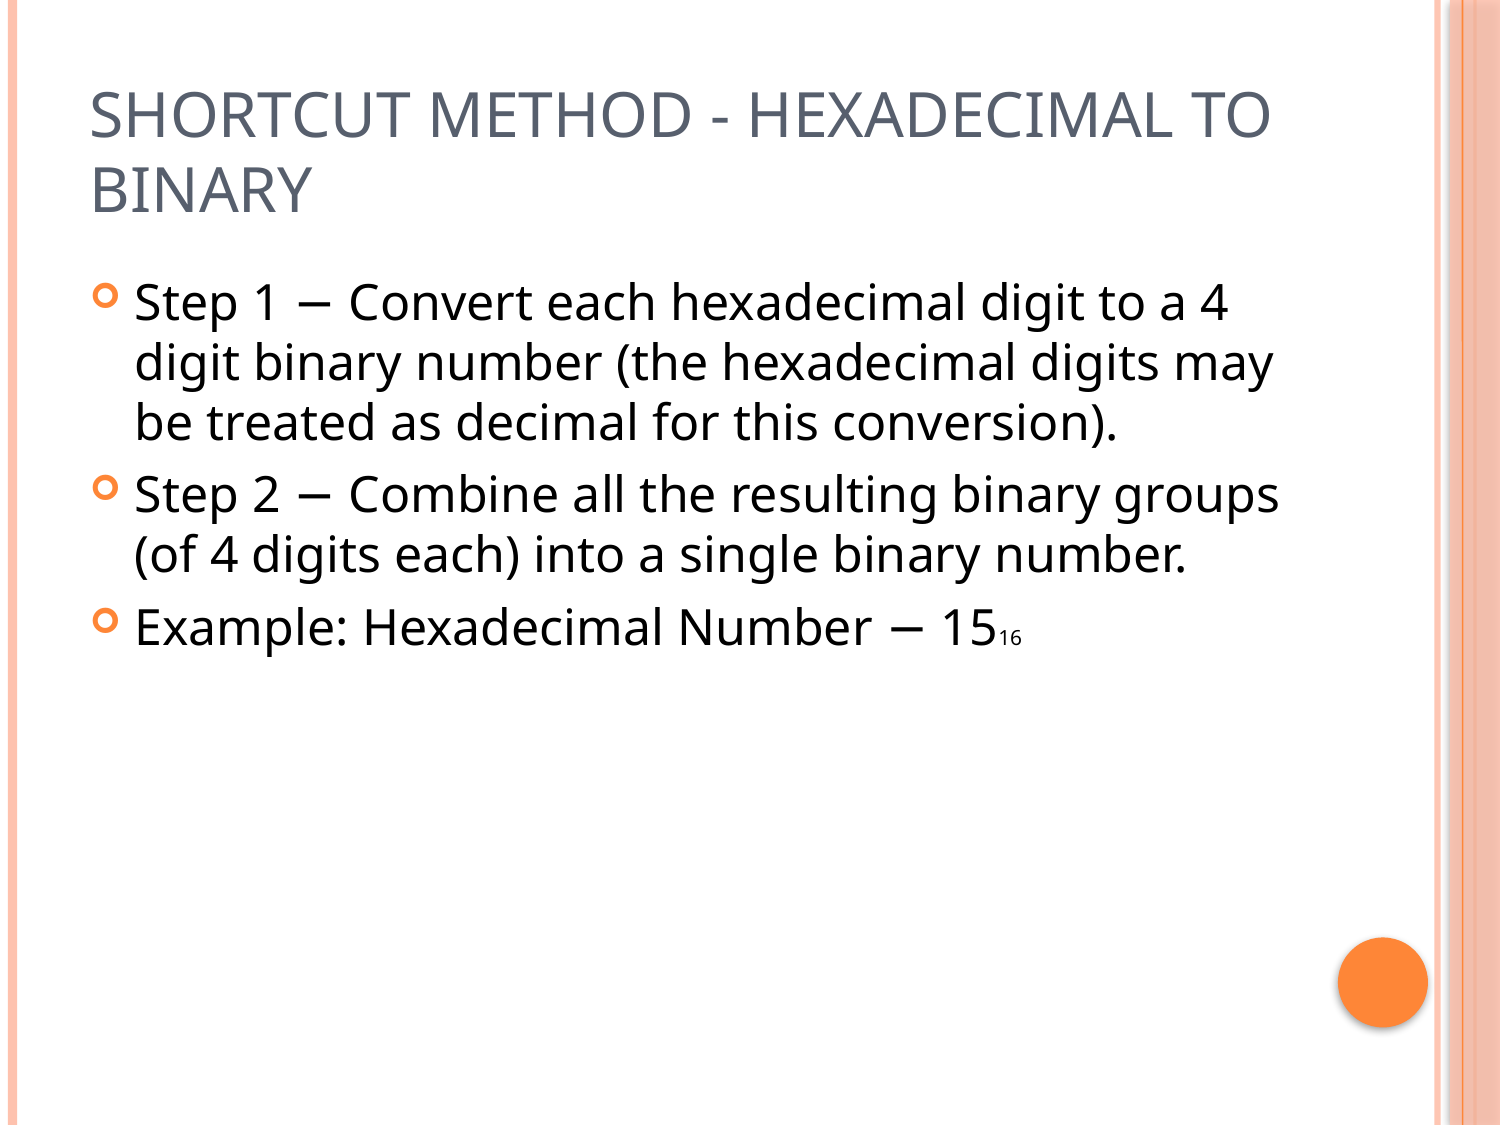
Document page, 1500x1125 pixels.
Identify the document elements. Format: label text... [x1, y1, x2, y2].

list Step 1 − Convert each hexadecimal digit to a 4 digit binary number (the hexadecimal digits may be treated as decimal for this conversion). Step 2 − Combine all the resulting binary groups (of 4 digits each) into a single binary number. Example: Hexadecimal Number − 1516 [75, 262, 1300, 1062]
title Shortcut method - Hexadecimal to Binary [75, 45, 1300, 233]
